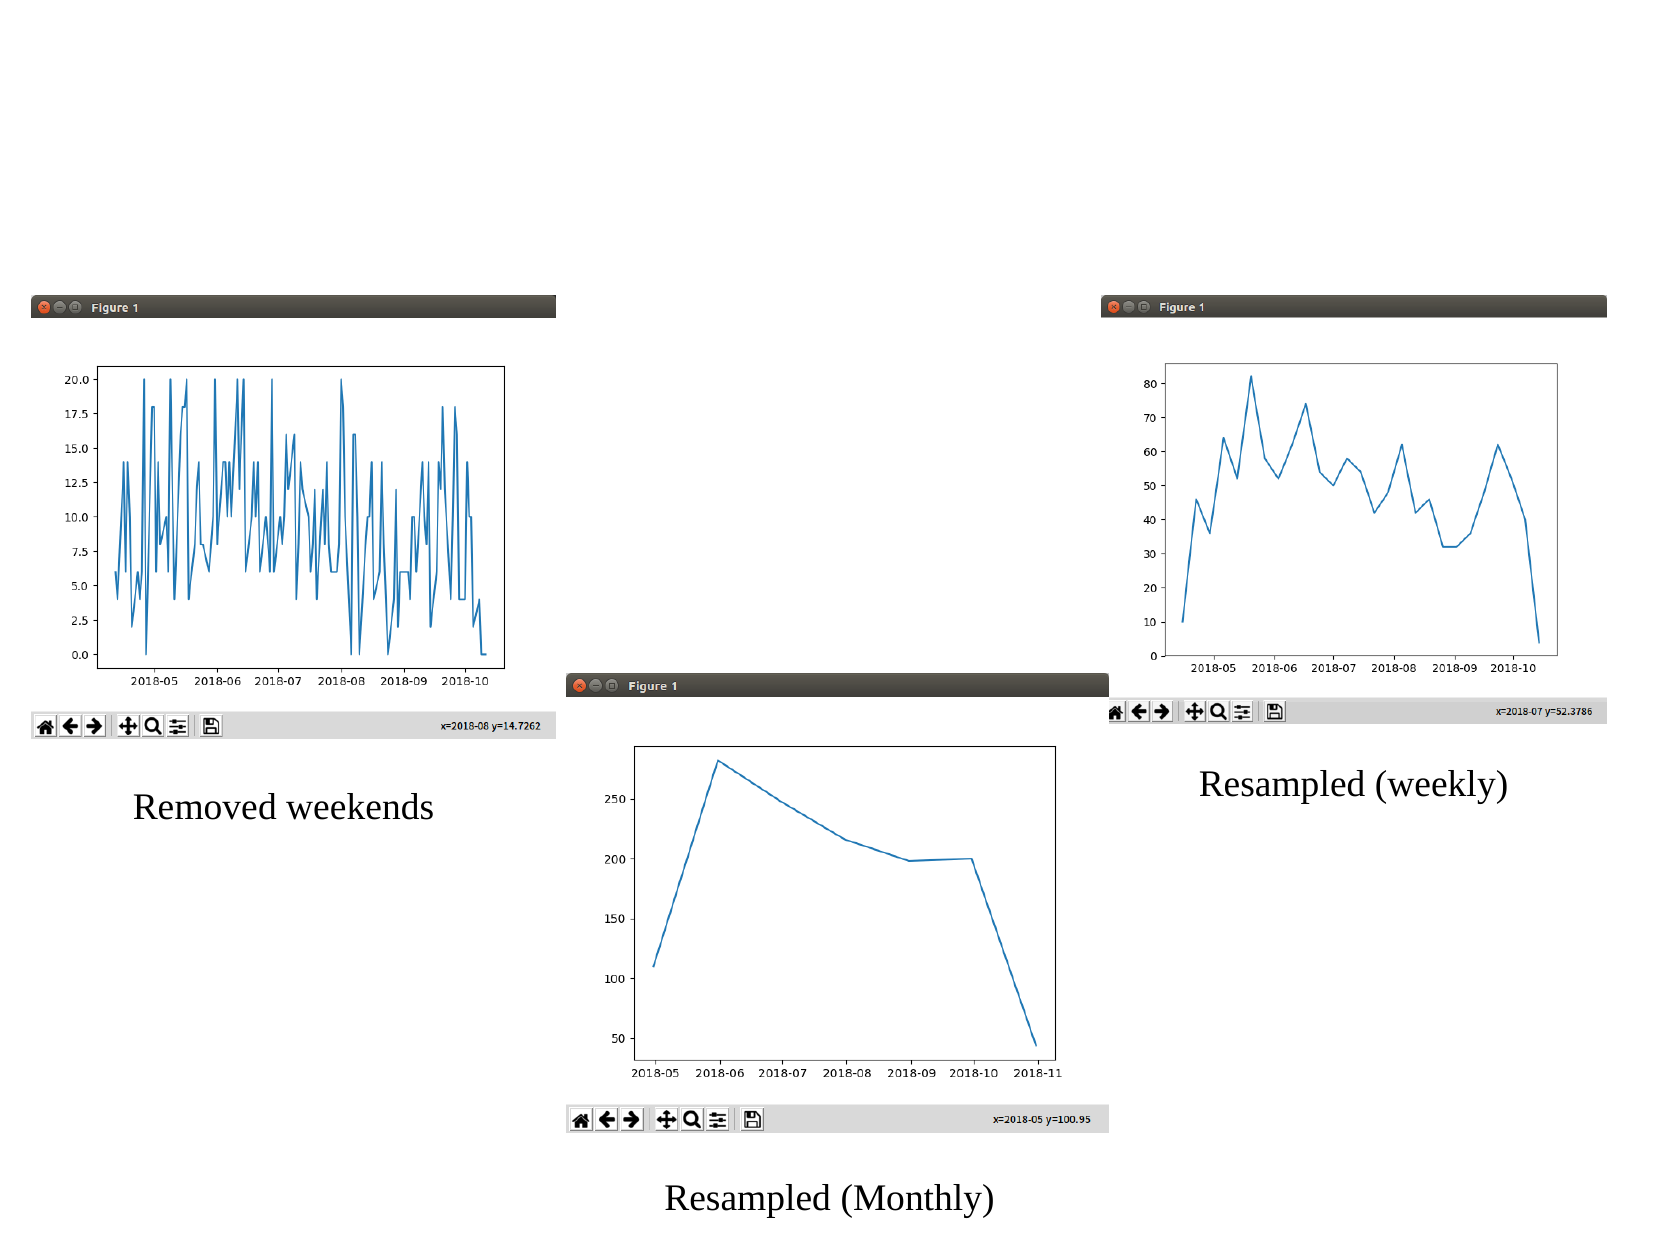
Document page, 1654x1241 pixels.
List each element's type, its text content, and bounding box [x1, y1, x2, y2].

text_box Removed weekends [118, 778, 450, 839]
text_box Resampled (Monthly) [649, 1169, 1011, 1230]
picture [31, 295, 556, 739]
text_box Resampled (weekly) [1183, 755, 1524, 817]
picture [566, 295, 1607, 1133]
